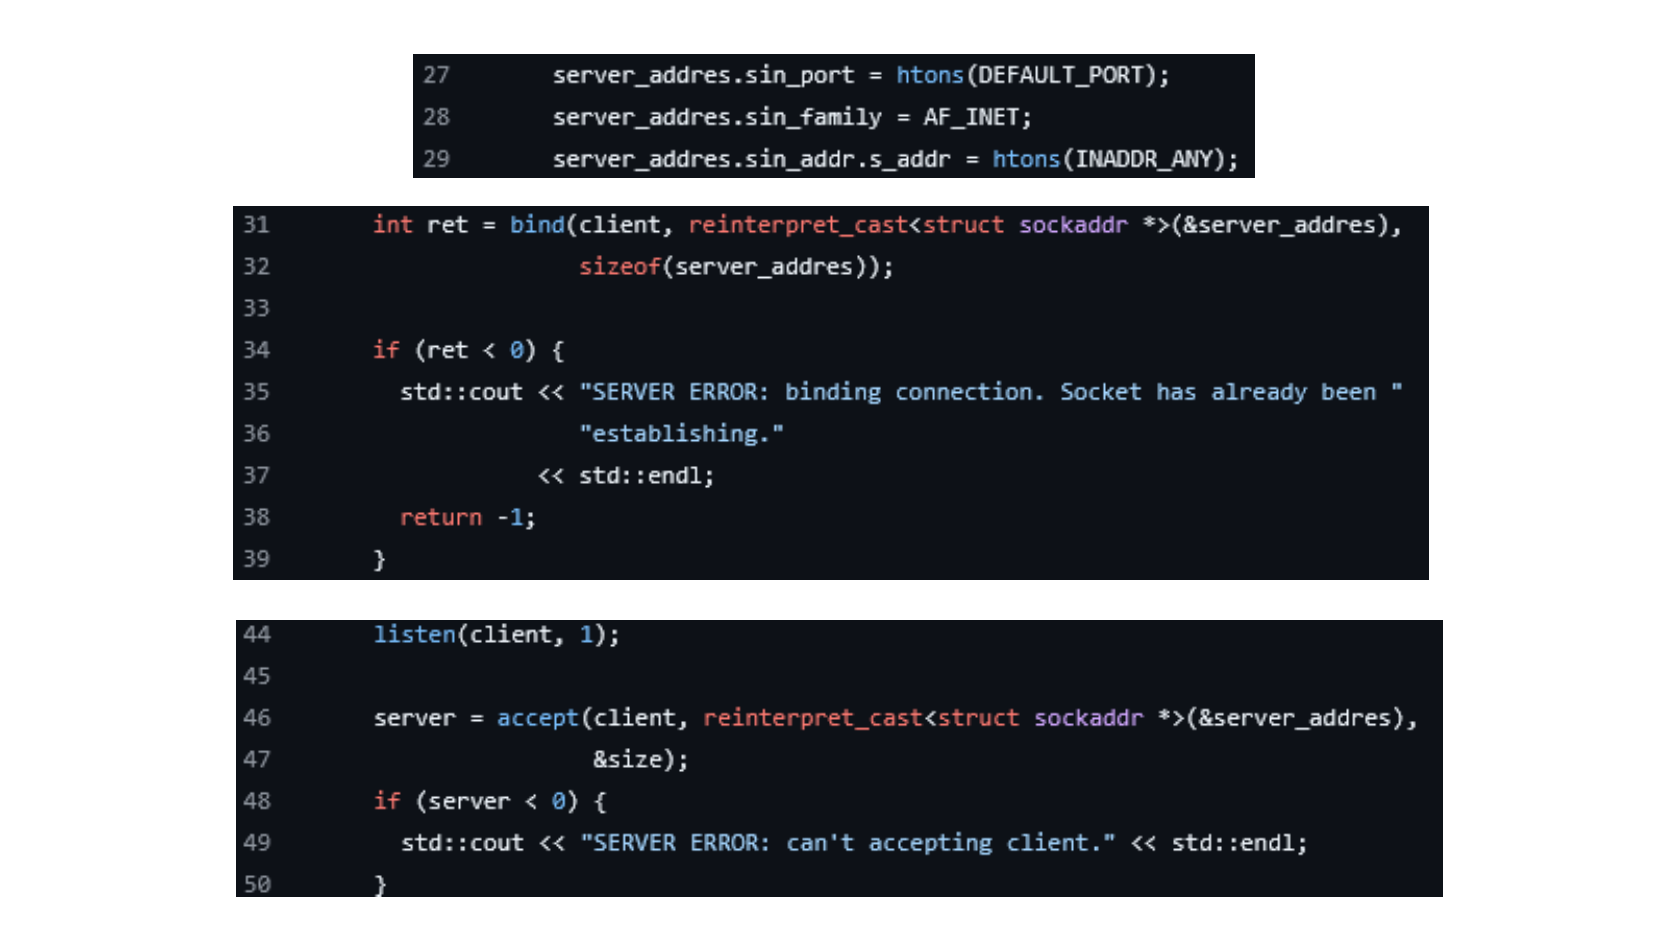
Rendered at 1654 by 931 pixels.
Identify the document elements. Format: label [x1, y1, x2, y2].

picture [233, 206, 1429, 580]
picture [413, 54, 1255, 178]
picture [236, 620, 1443, 898]
